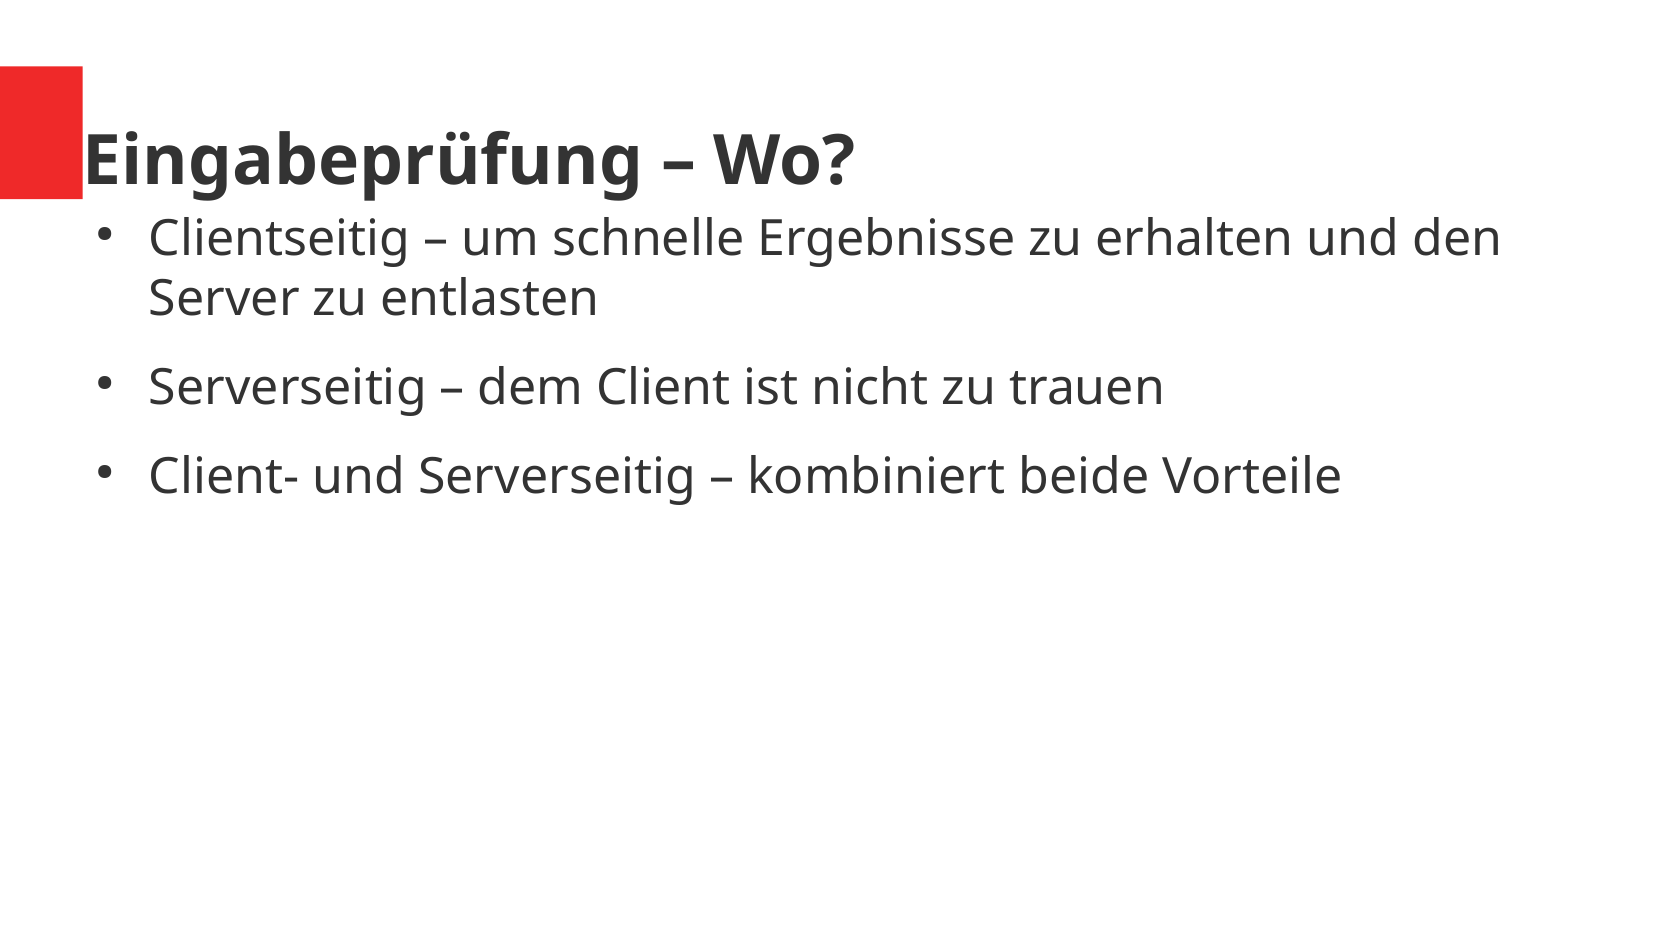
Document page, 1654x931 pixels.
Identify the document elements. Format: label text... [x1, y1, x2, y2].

title Eingabeprüfung – Wo? [82, 33, 1571, 196]
list Clientseitig – um schnelle Ergebnisse zu erhalten und den Server zu entlasten Serverseitig – dem Client ist nicht zu trauen Client- und Serverseitig – kombiniert beide Vorteile [78, 205, 1567, 792]
